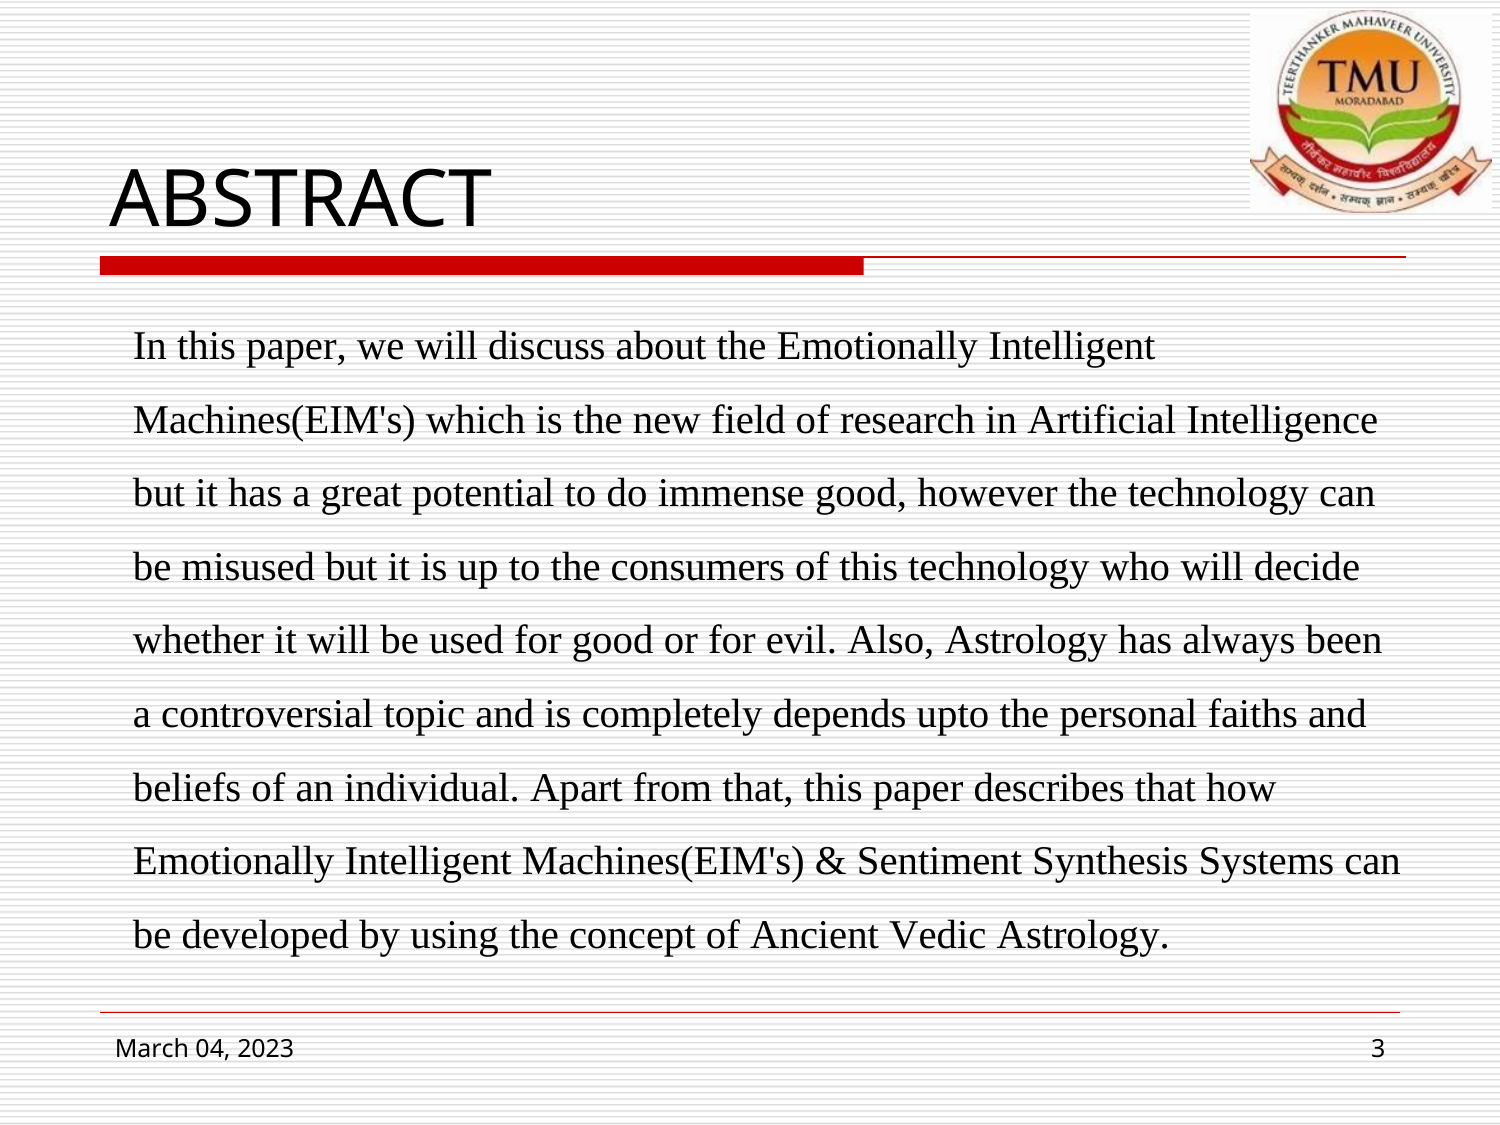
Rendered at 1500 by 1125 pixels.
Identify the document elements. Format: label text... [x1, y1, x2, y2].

text_box March 04, 2023 [99, 1024, 426, 1103]
list In this paper, we will discuss about the Emotionally Intelligent Machines(EIM's) which is the new field of research in Artificial Intelligence but it has a great potential to do immense good, however the technology can be misused but it is up to the consumers of this technology who will decide whether it will be used for good or for evil. Also, Astrology has always been a controversial topic and is completely depends upto the personal faiths and beliefs of an individual. Apart from that, this paper describes that how Emotionally Intelligent Machines(EIM's) & Sentiment Synthesis Systems can be developed by using the concept of Ancient Vedic Astrology. [117, 287, 1426, 1038]
text_box <number> [1074, 1024, 1401, 1103]
picture [0, 0, 1500, 1125]
title ABSTRACT [94, 50, 1407, 250]
